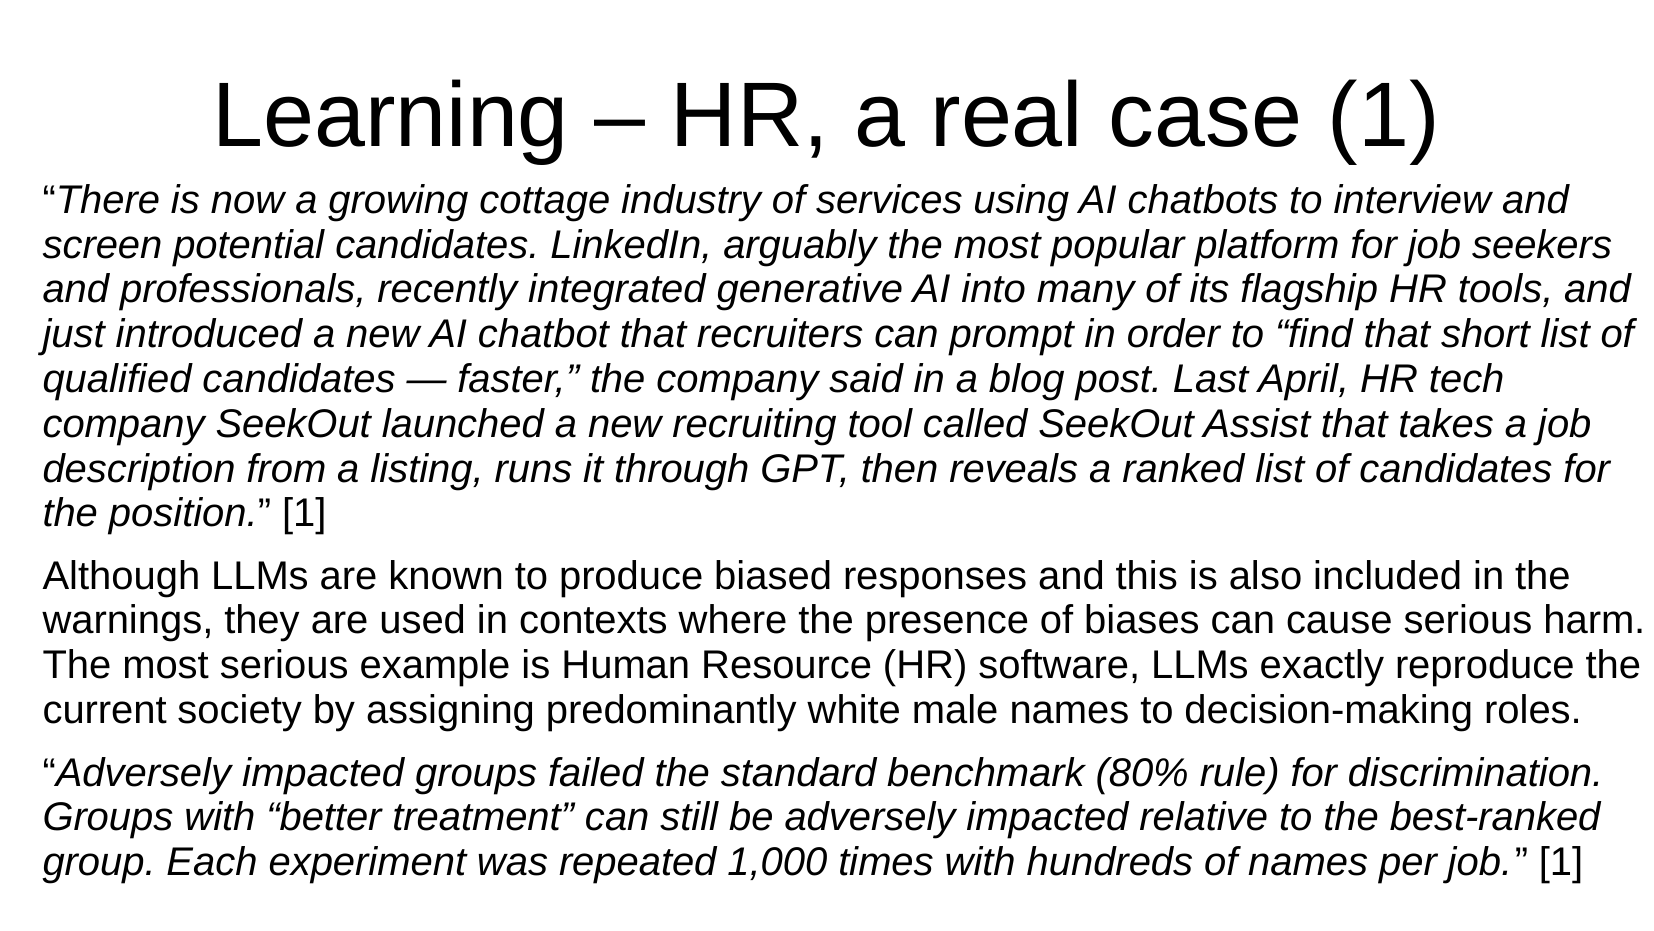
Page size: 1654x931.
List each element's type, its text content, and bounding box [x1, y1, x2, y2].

title Learning – HR, a real case (1) [82, 37, 1571, 177]
list “There is now a growing cottage industry of services using AI chatbots to interview and screen potential candidates. LinkedIn, arguably the most popular platform for job seekers and professionals, recently integrated generative AI into many of its flagship HR tools, and just introduced a new AI chatbot that recruiters can prompt in order to “find that short list of qualified candidates — faster,” the company said in a blog post. Last April, HR tech company SeekOut launched a new recruiting tool called SeekOut Assist that takes a job description from a listing, runs it through GPT, then reveals a ranked list of candidates for the position.” [1] Although LLMs are known to produce biased responses and this is also included in the warnings, they are used in contexts where the presence of biases can cause serious harm. The most serious example is Human Resource (HR) software, LLMs exactly reproduce the current society by assigning predominantly white male names to decision-making roles. “Adversely impacted groups failed the standard benchmark (80% rule) for discrimination. Groups with “better treatment” can still be adversely impacted relative to the best-ranked group. Each experiment was repeated 1,000 times with hundreds of names per job.” [1] [0, 177, 1654, 931]
